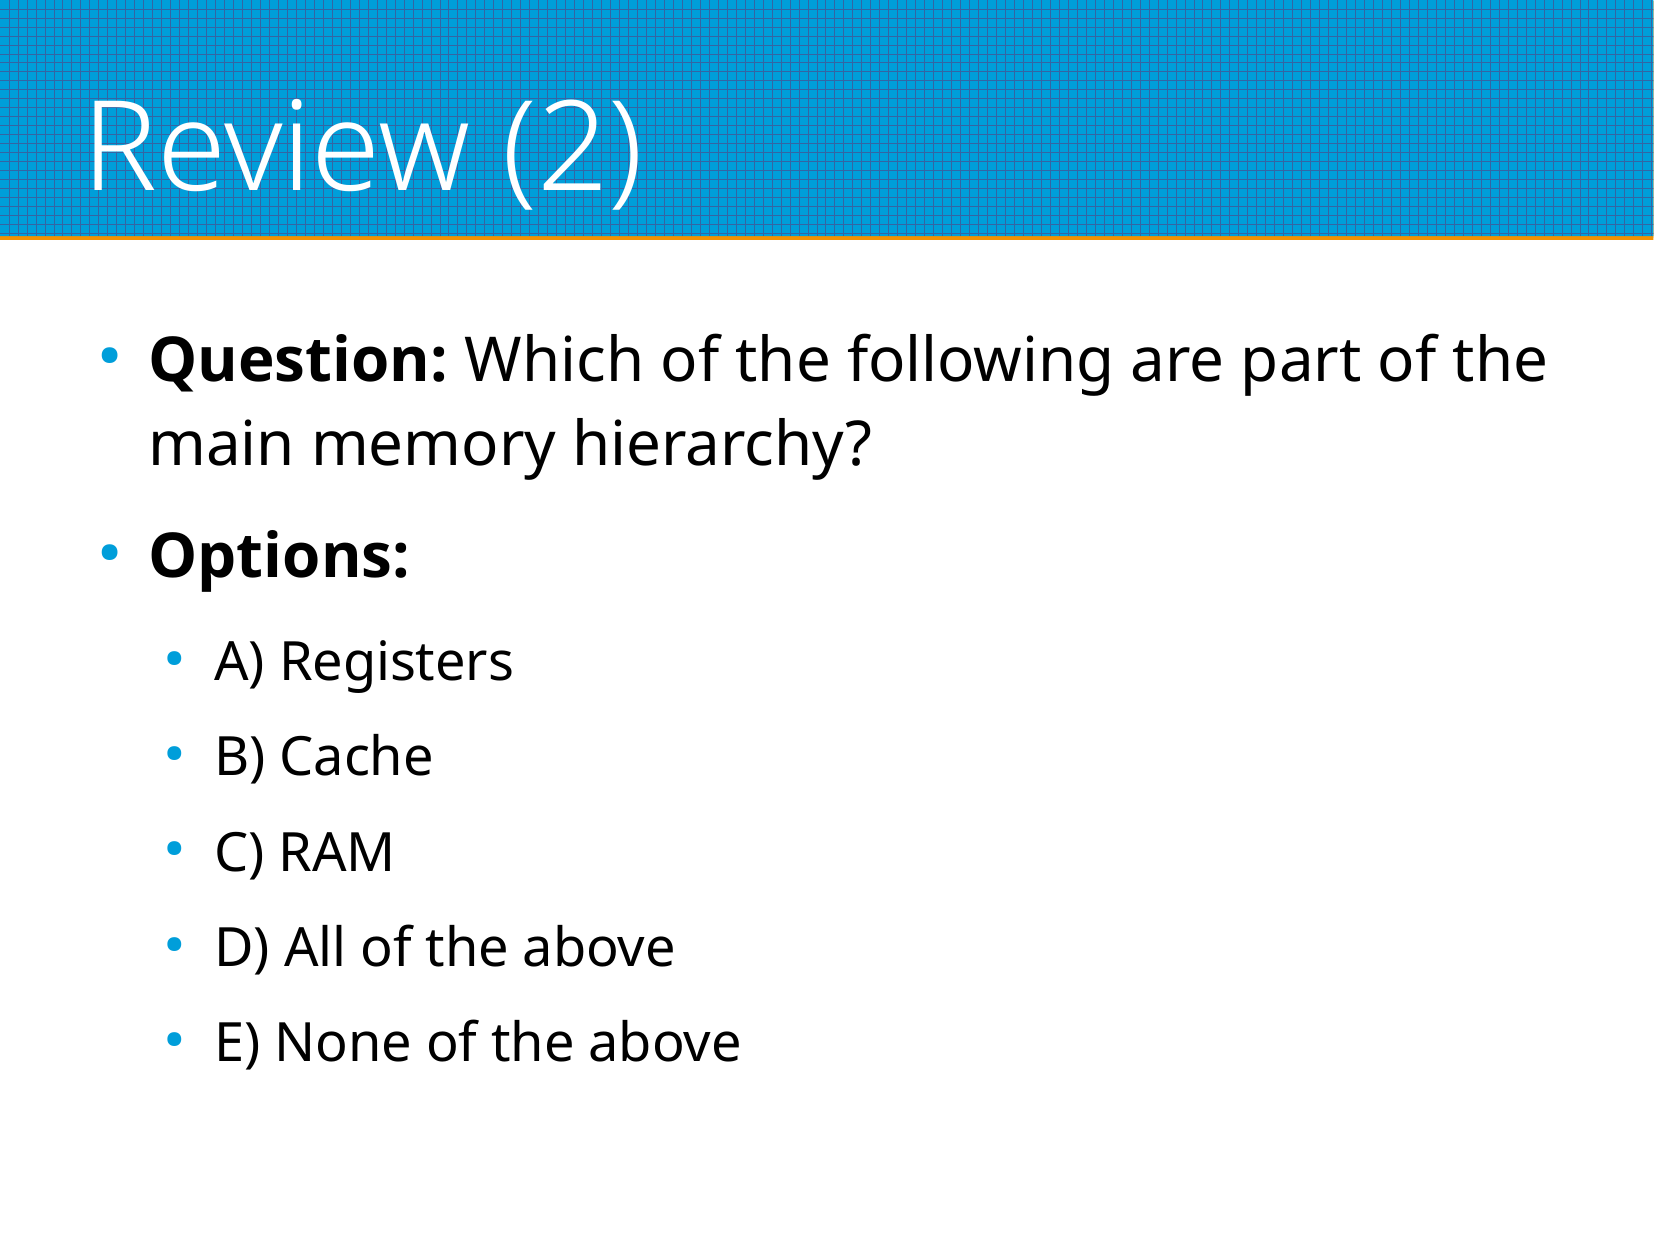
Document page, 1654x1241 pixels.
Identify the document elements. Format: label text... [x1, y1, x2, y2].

list Question: Which of the following are part of the main memory hierarchy? Options: A) Registers B) Cache C) RAM D) All of the above E) None of the above [82, 314, 1563, 1081]
title Review (2) [82, 19, 1571, 227]
